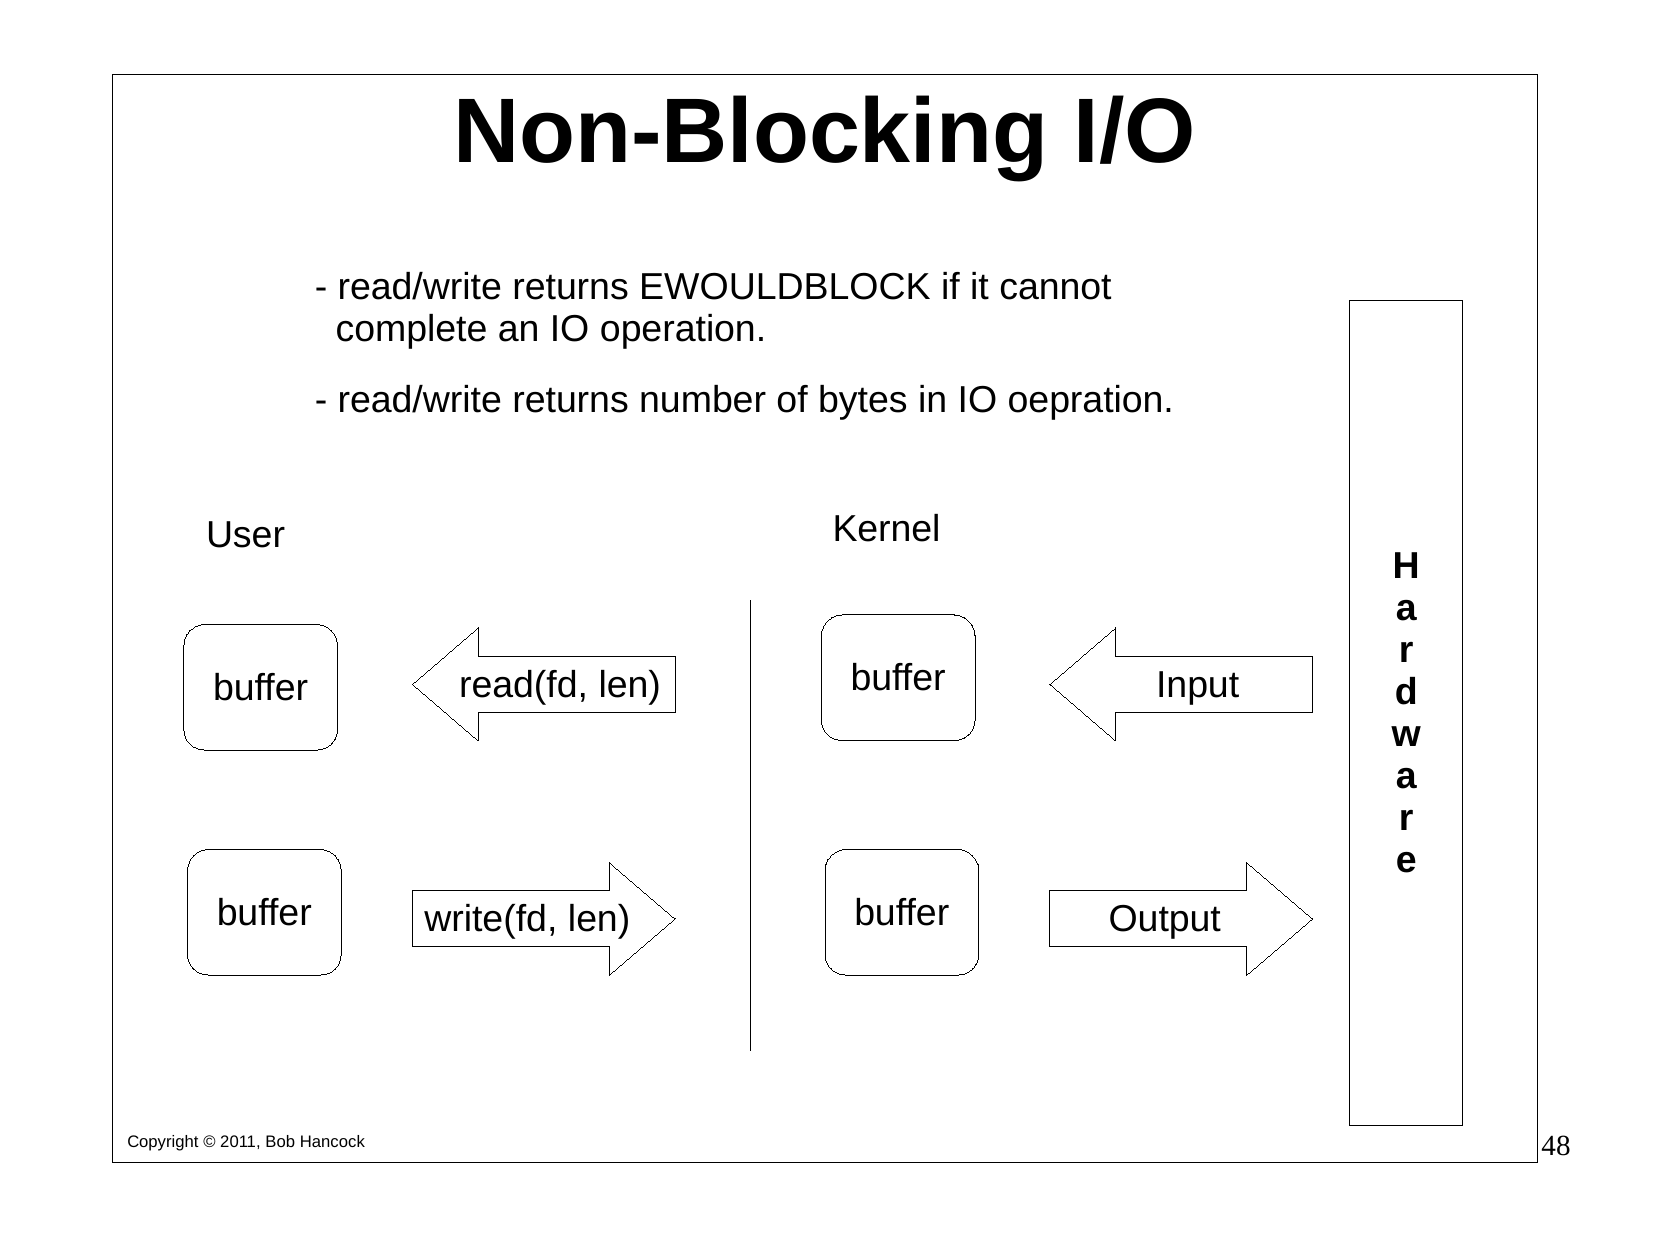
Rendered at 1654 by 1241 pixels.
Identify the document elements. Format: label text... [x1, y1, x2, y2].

text_box buffer [183, 624, 338, 751]
text_box Copyright © 2011, Bob Hancock [112, 1125, 381, 1159]
text_box write(fd, len) [412, 862, 676, 976]
text_box buffer [187, 849, 342, 976]
text_box H a r d w a r e [1349, 300, 1463, 1126]
title Non-Blocking I/O [112, 75, 1538, 188]
text_box read(fd, len) [412, 627, 676, 741]
text_box - read/write returns number of bytes in IO oepration. [300, 371, 1270, 428]
text_box buffer [821, 614, 976, 741]
text_box - read/write returns EWOULDBLOCK if it cannot complete an IO operation. [300, 257, 1238, 357]
text_box Input [1049, 627, 1313, 741]
text_box Output [1049, 862, 1313, 976]
text_box Kernel [817, 500, 956, 563]
text_box User [191, 505, 301, 563]
text_box buffer [825, 849, 979, 976]
